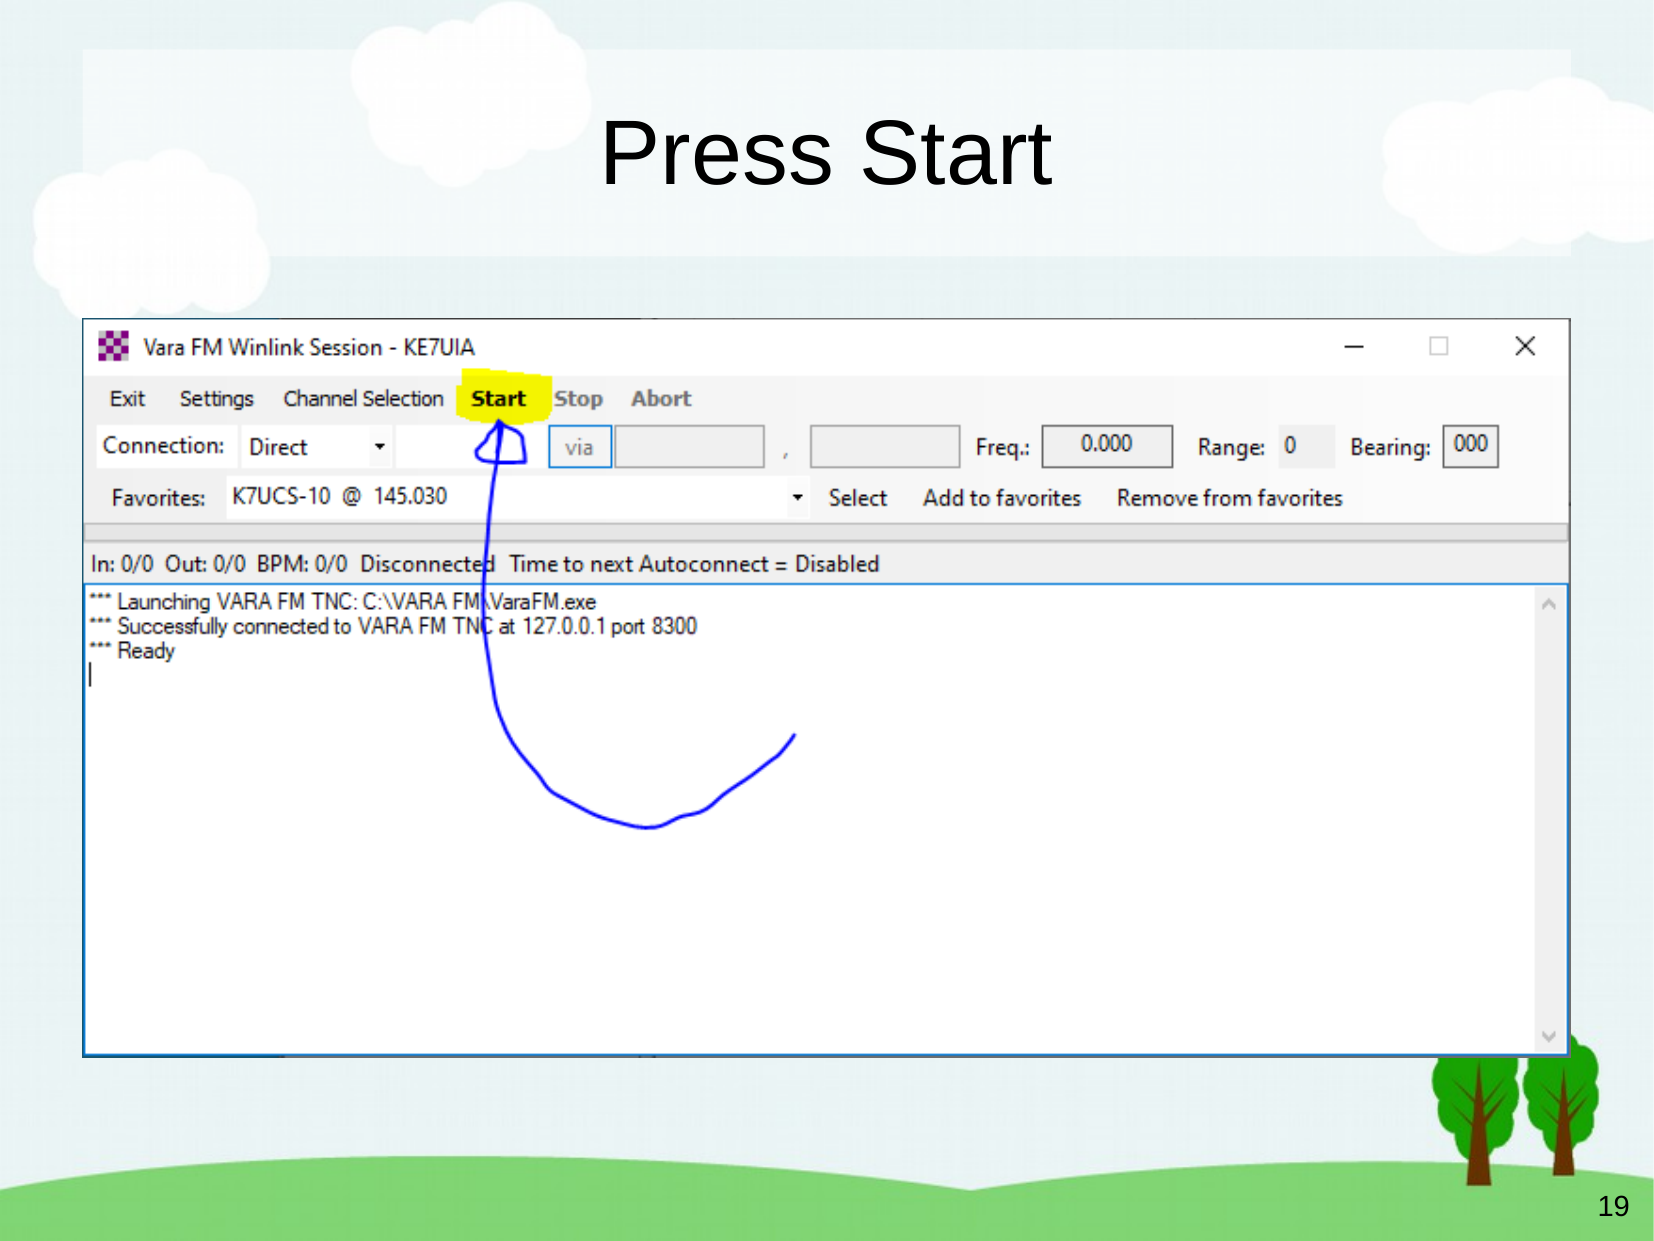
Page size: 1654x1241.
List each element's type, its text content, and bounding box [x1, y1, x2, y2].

title Press Start [82, 49, 1571, 257]
picture [0, 0, 1654, 1241]
